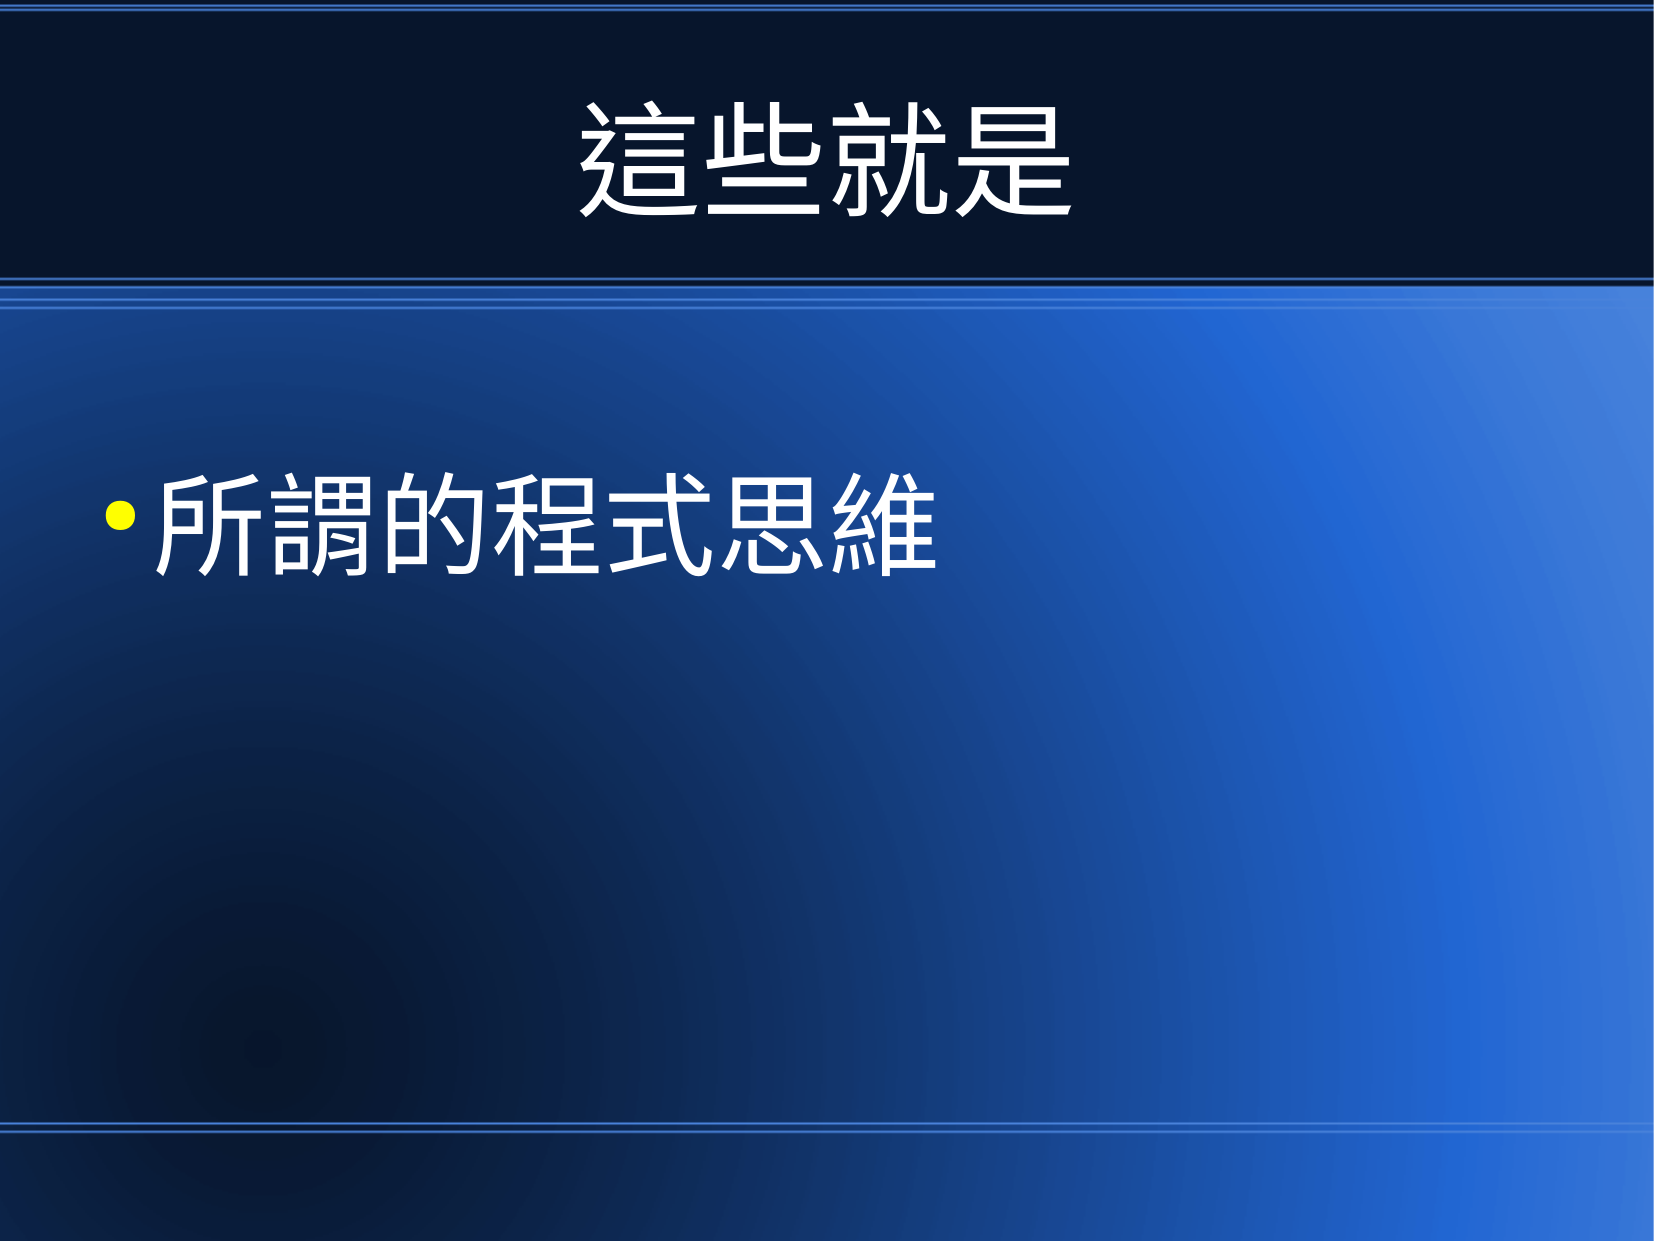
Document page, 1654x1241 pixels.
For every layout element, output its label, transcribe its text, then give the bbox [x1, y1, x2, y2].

picture [0, 0, 1654, 1241]
list 所謂的程式思維 [82, 355, 1571, 1241]
title 這些就是 [82, 49, 1571, 257]
